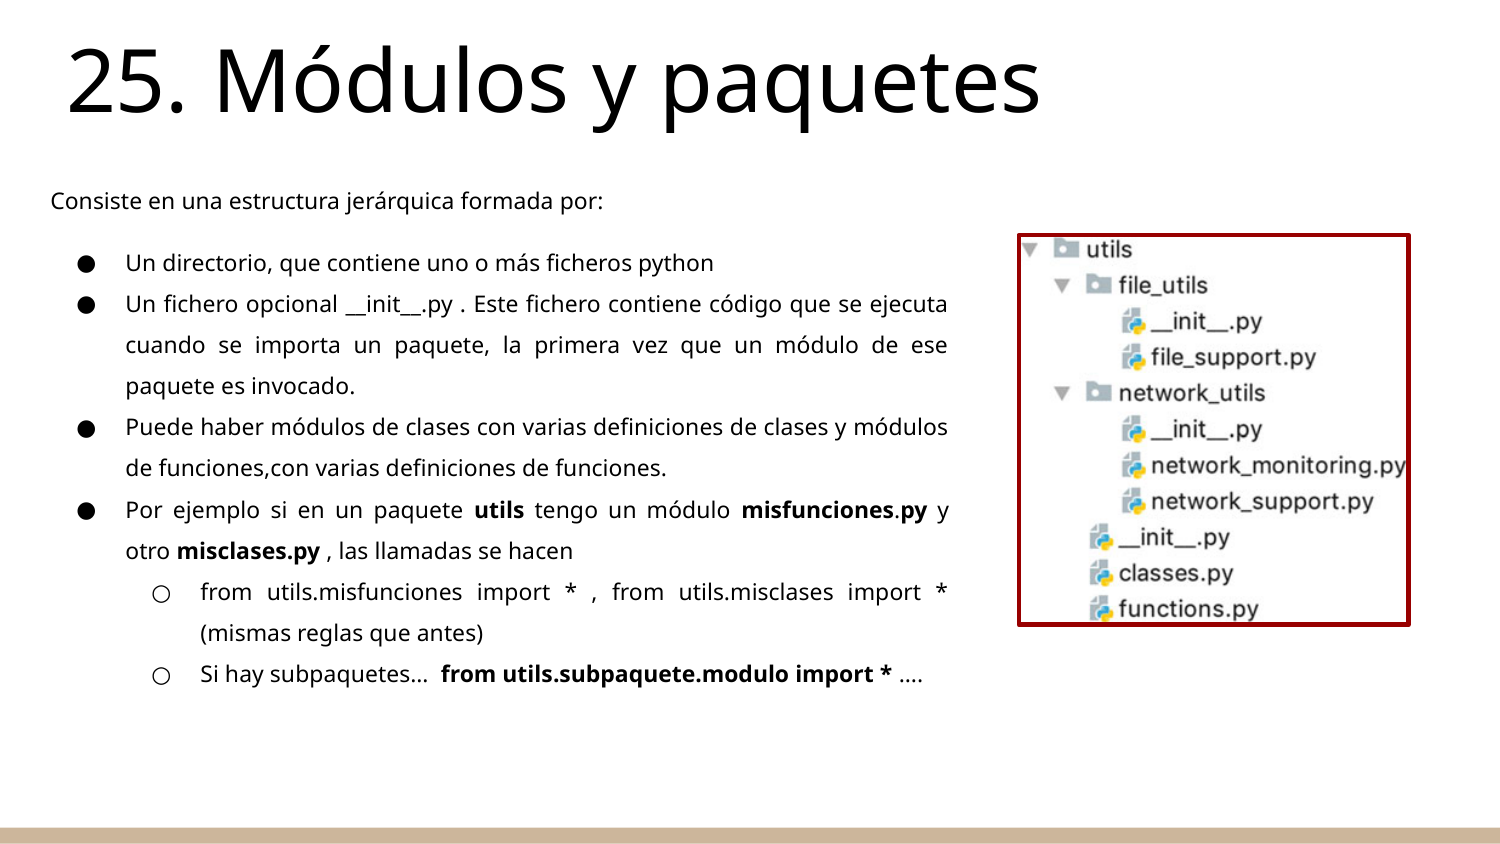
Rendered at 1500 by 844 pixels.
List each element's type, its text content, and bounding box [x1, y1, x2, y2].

picture [1021, 237, 1407, 623]
text_box Consiste en una estructura jerárquica formada por: Un directorio, que contiene uno o más ficheros python Un fichero opcional __init__.py . Este fichero contiene código que se ejecuta cuando se importa un paquete, la primera vez que un módulo de ese paquete es invocado. Puede haber módulos de clases con varias definiciones de clases y módulos de funciones,con varias definiciones de funciones. Por ejemplo si en un paquete utils tengo un módulo misfunciones.py y otro misclases.py , las llamadas se hacen from utils.misfunciones import * , from utils.misclases import * (mismas reglas que antes) Si hay subpaquetes… from utils.subpaquete.modulo import * …. [35, 144, 965, 716]
title 25. Módulos y paquetes [51, 51, 1449, 146]
